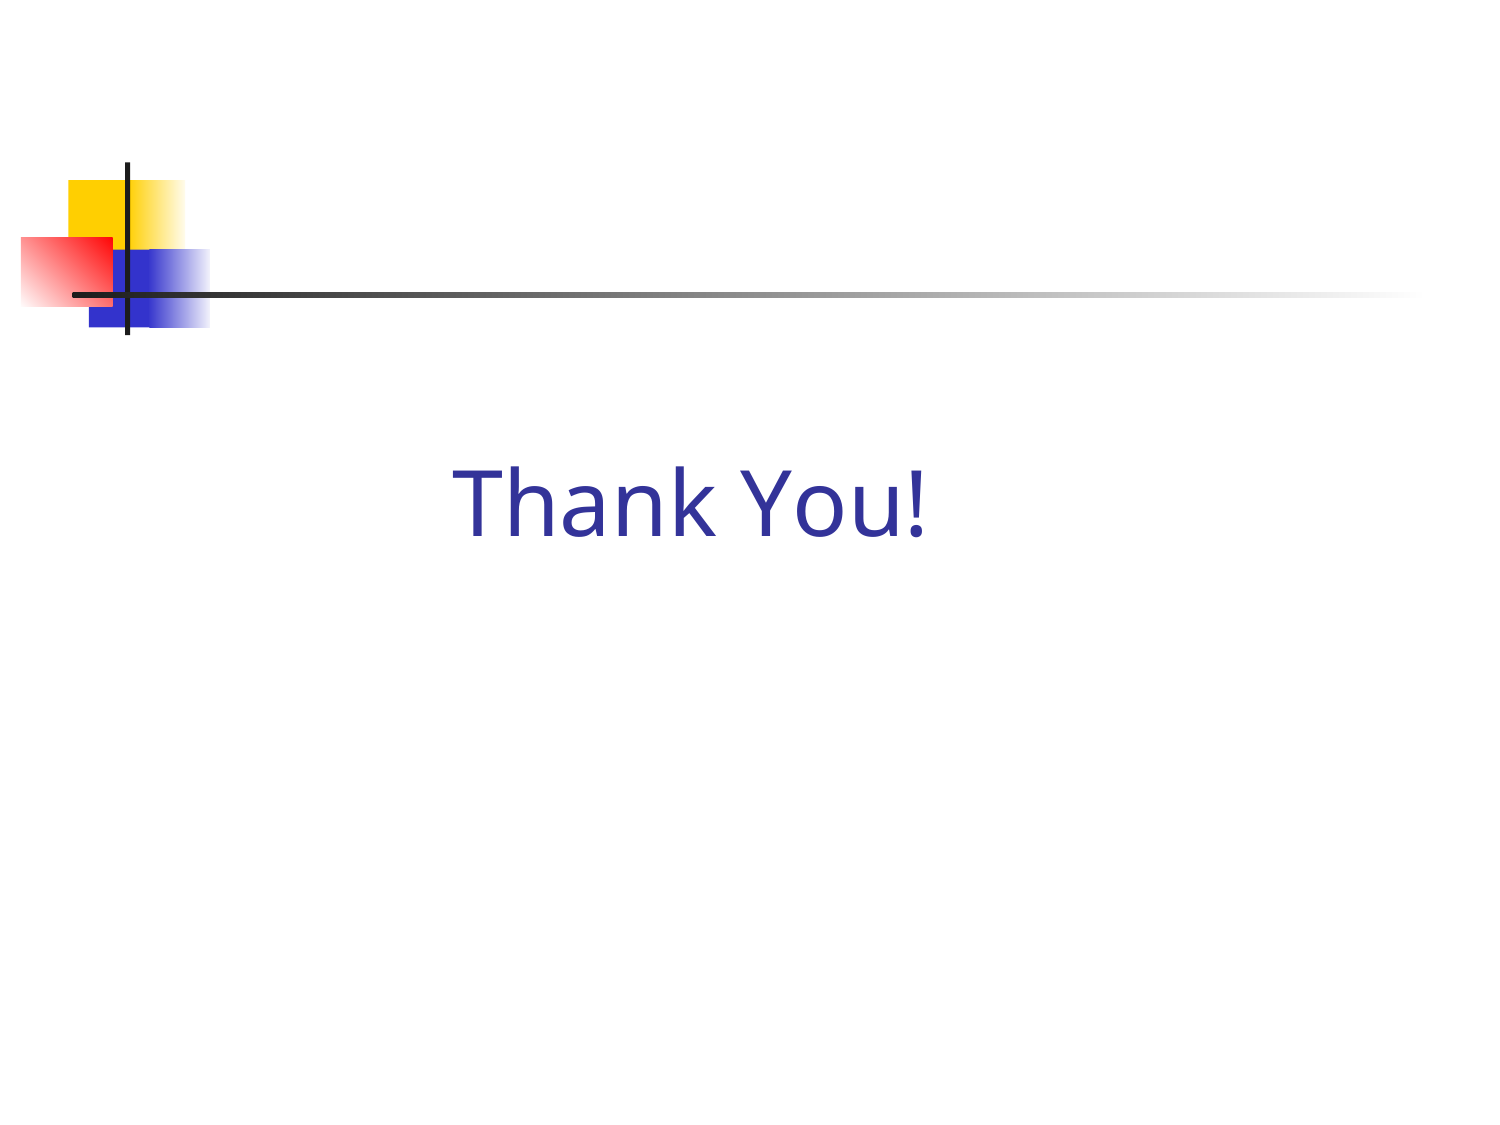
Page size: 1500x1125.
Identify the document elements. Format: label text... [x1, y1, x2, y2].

title Thank You! [437, 437, 1500, 563]
